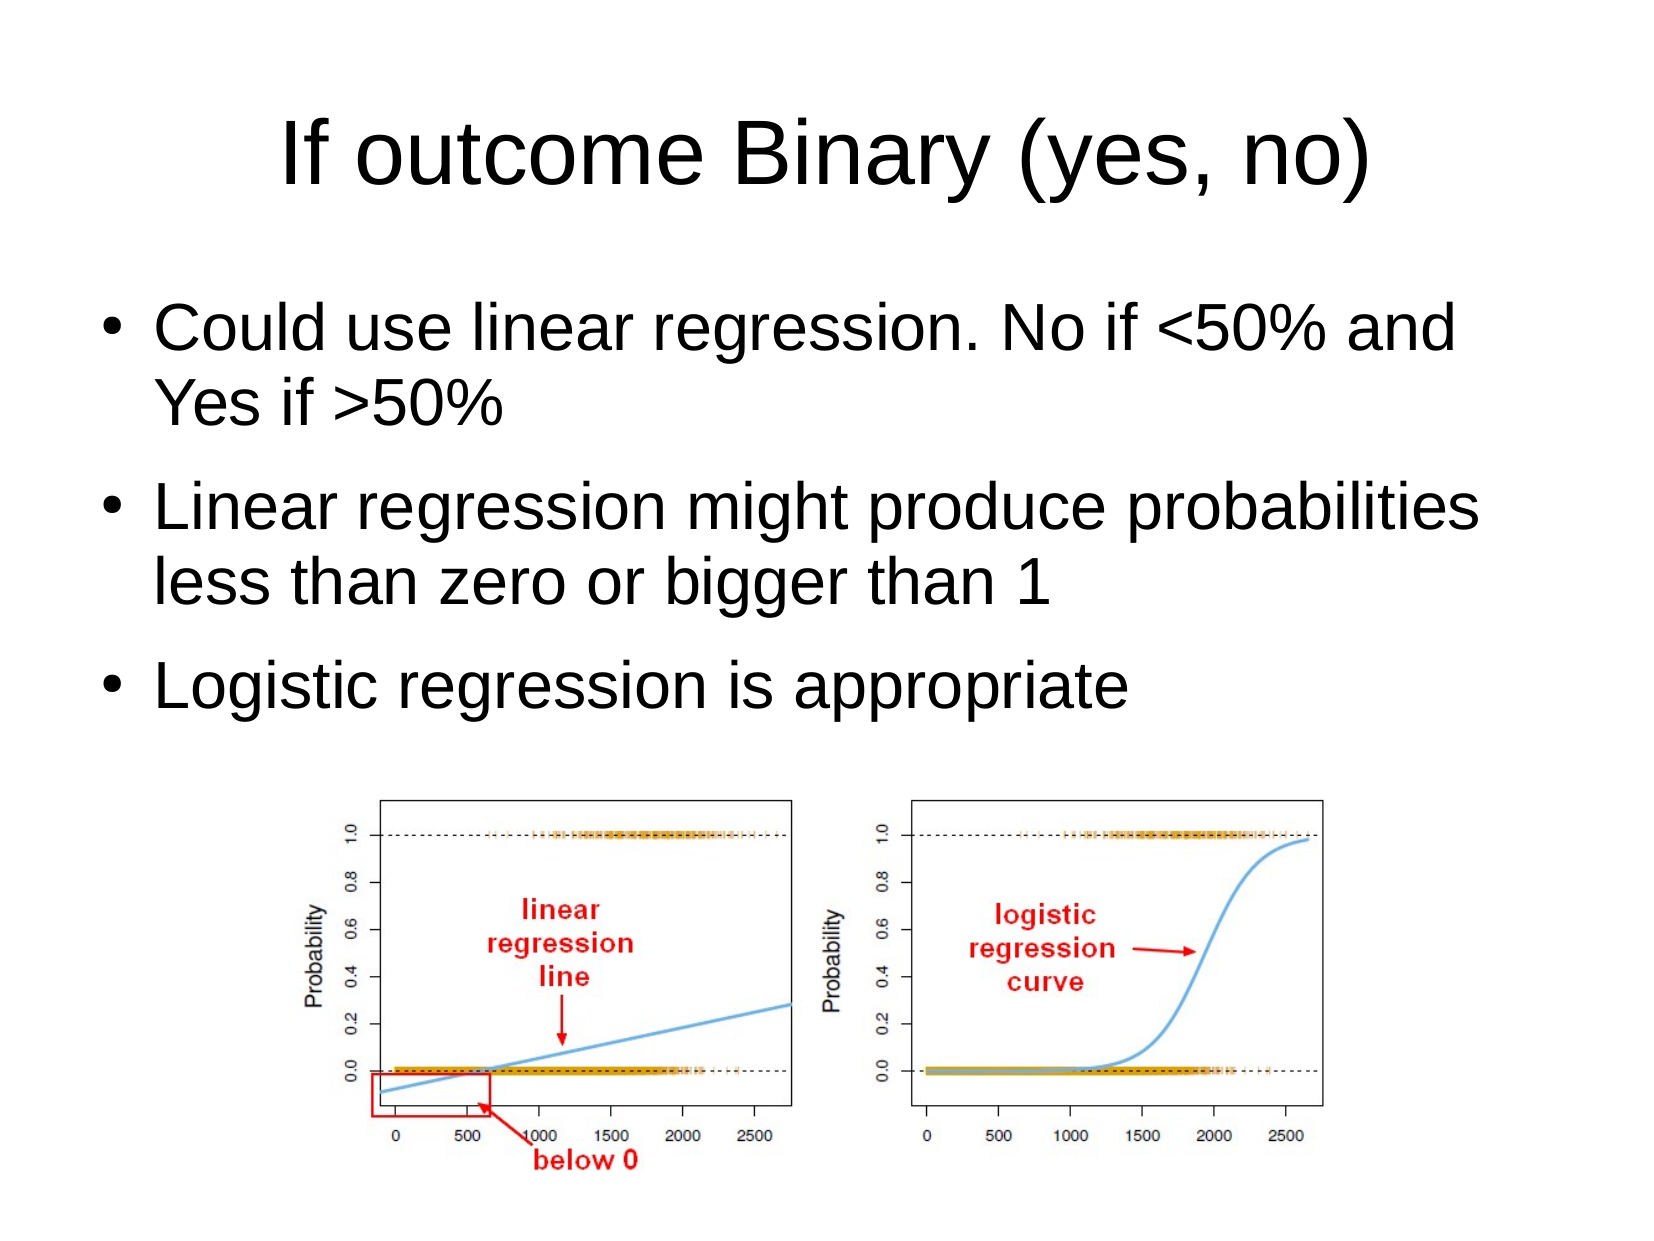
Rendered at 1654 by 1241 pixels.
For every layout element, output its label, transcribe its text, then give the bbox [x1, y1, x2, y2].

picture [287, 779, 1336, 1171]
list Could use linear regression. No if <50% and Yes if >50% Linear regression might produce probabilities less than zero or bigger than 1 Logistic regression is appropriate [82, 290, 1571, 1010]
title If outcome Binary (yes, no) [82, 49, 1571, 257]
